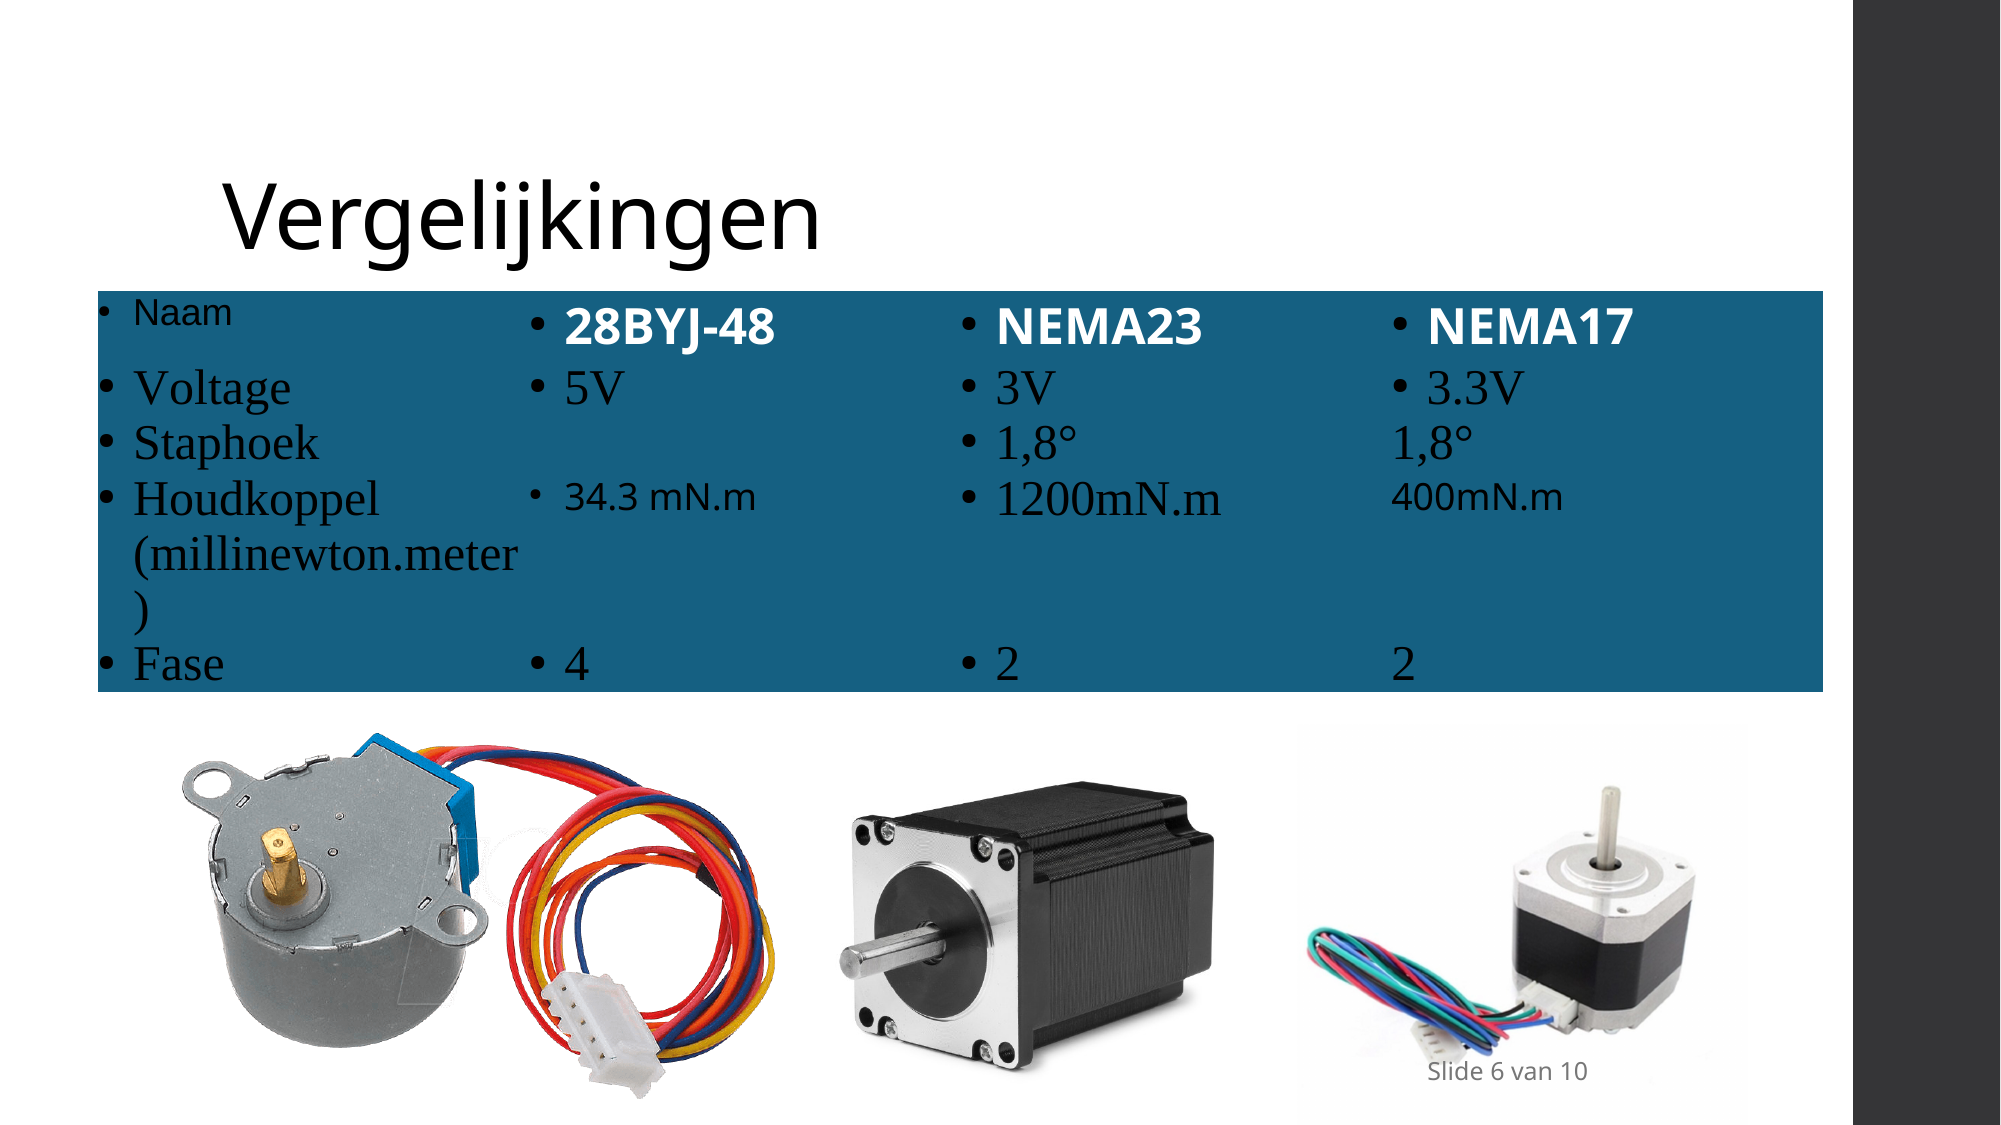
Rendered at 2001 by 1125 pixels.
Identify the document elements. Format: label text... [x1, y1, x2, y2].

picture [182, 732, 775, 1099]
table_cell 34.3 mN.m [529, 470, 960, 636]
table_cell 5V [529, 360, 960, 415]
table_header NEMA17 [1391, 291, 1823, 360]
table_cell Staphoek [204, 438, 215, 458]
table_cell 400mN.m [1391, 470, 1823, 636]
table_cell 2 [1391, 636, 1823, 692]
text_box Slide van 10 [1412, 1042, 1863, 1103]
table_cell 3.3V [1391, 360, 1823, 415]
table_cell 1,8° [1391, 415, 1823, 470]
table_cell Houdkoppel (millinewton.meter) [98, 470, 529, 636]
table_cell 3V [960, 360, 1391, 415]
table_cell 2 [960, 636, 1391, 692]
picture [824, 724, 1226, 1125]
table_cell Fase [98, 636, 529, 692]
table_cell 1200mN.m [960, 470, 1391, 636]
table_cell [529, 415, 960, 470]
table_cell Voltage [98, 360, 529, 415]
table_header Naam [98, 291, 529, 360]
table_cell Staphoek [98, 415, 529, 470]
title Vergelijkingen [206, 60, 1797, 278]
table_cell 1,8° [960, 415, 1391, 470]
table_header NEMA23 [960, 291, 1391, 360]
picture [1297, 724, 1748, 1125]
table_cell 4 [529, 636, 960, 692]
table_header 28BYJ-48 [529, 291, 960, 360]
